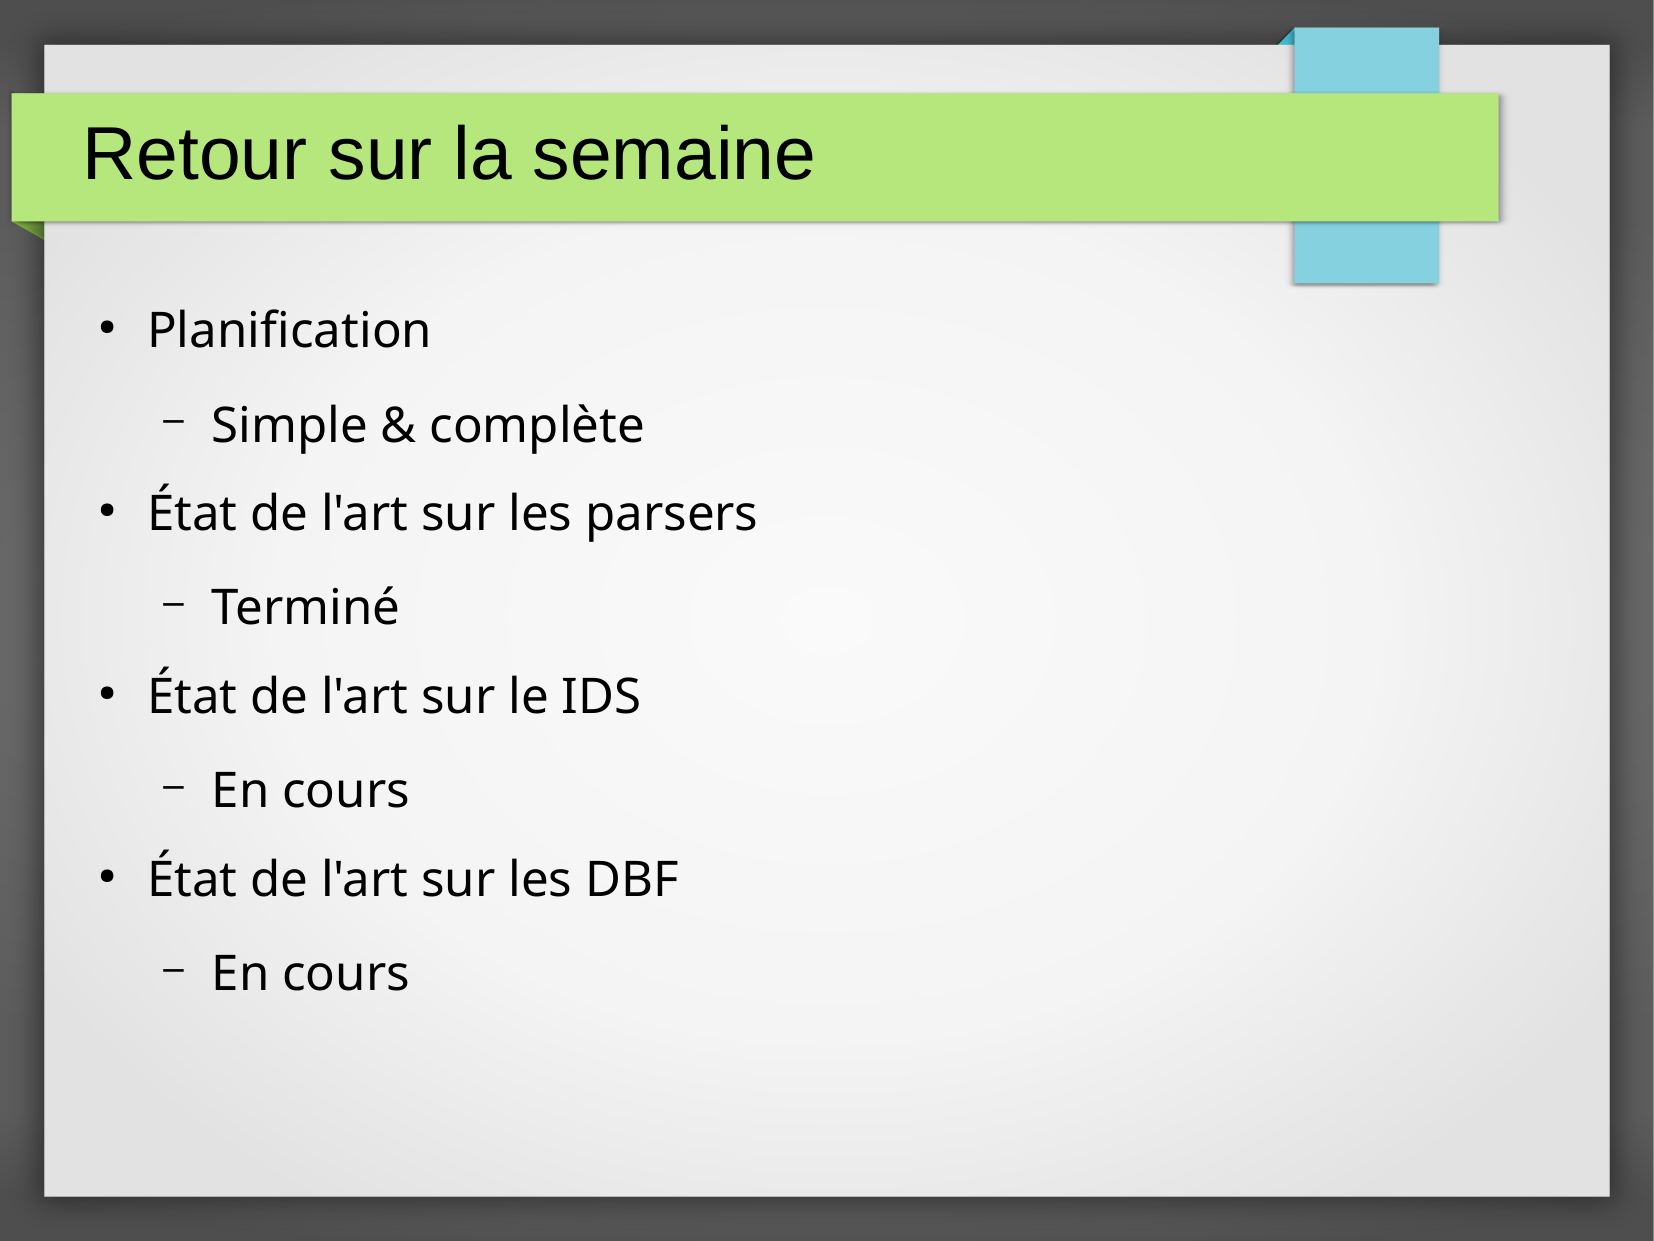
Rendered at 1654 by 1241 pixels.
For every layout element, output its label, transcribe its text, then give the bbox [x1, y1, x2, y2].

picture [0, 0, 1654, 1241]
title Retour sur la semaine [82, 94, 1264, 213]
list Planification Simple & complète État de l'art sur les parsers Terminé État de l'art sur le IDS En cours État de l'art sur les DBF En cours [82, 295, 1571, 1015]
